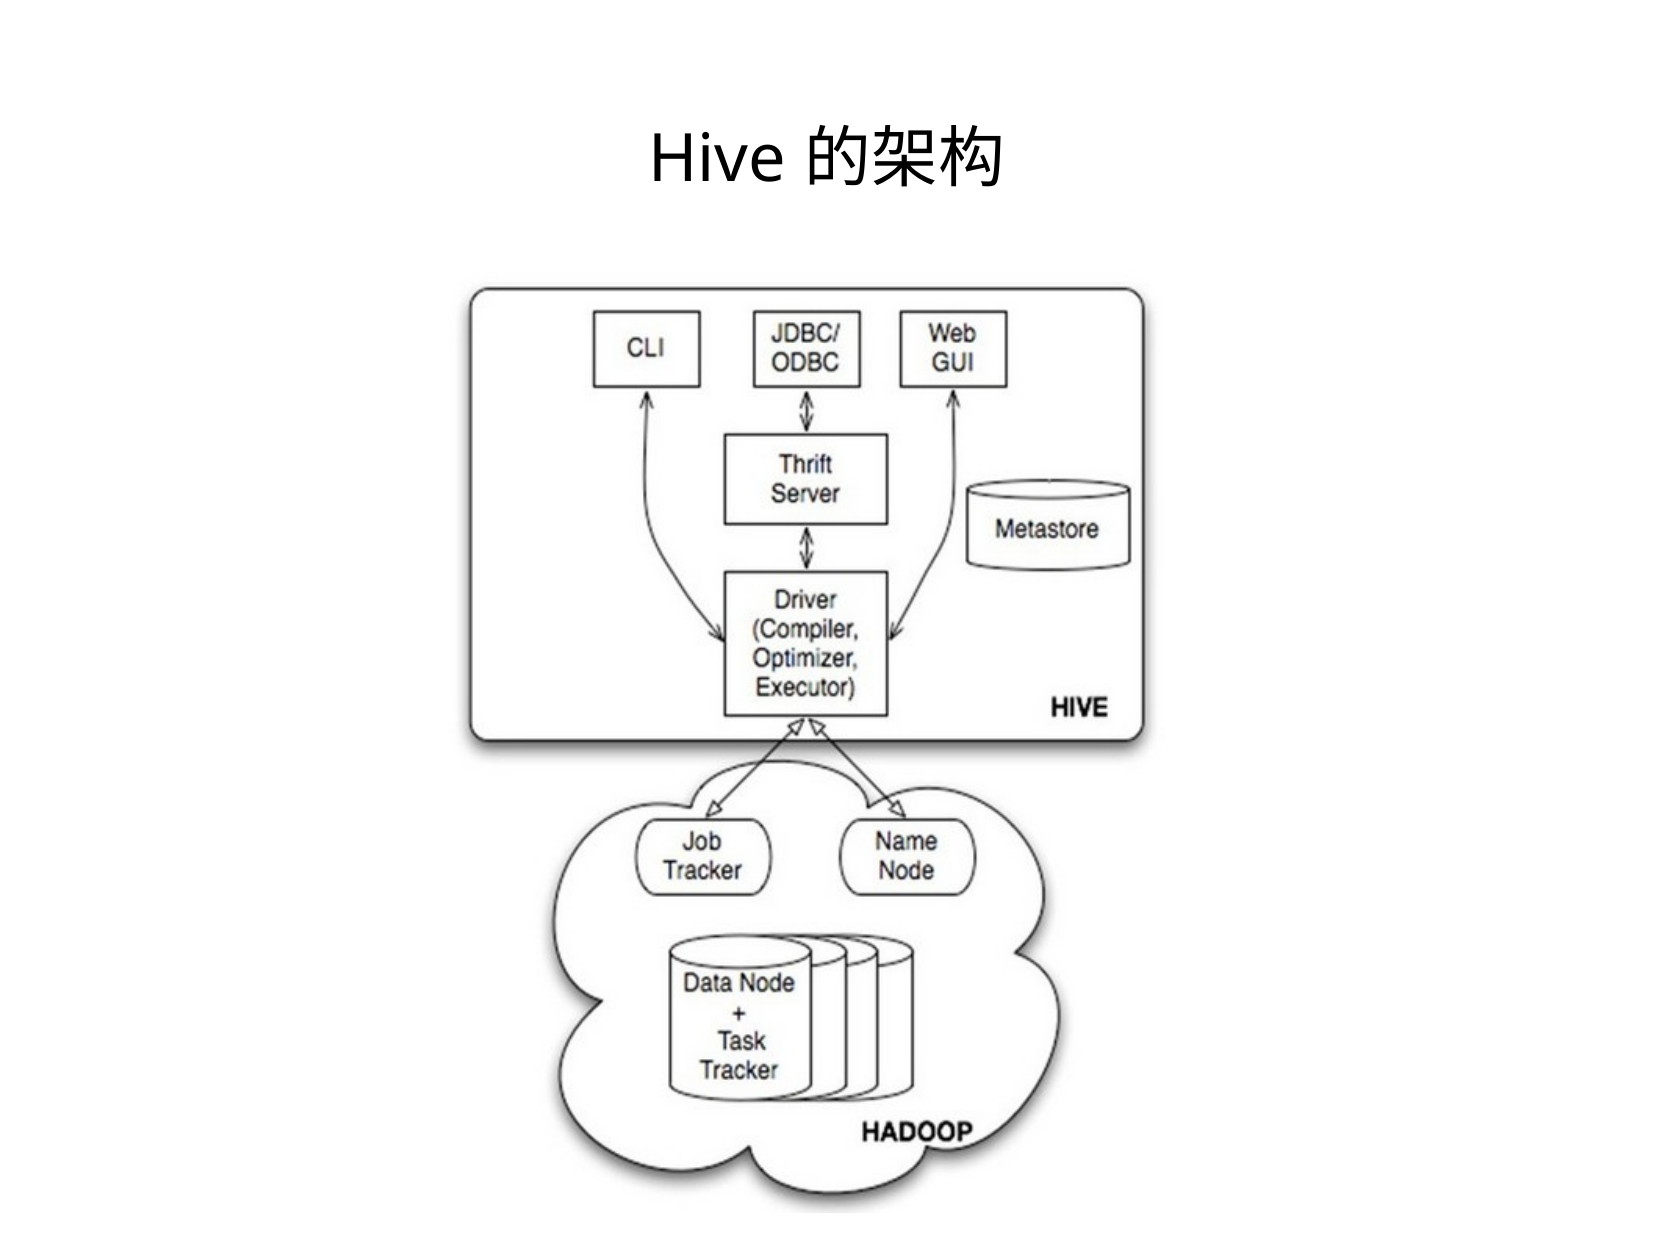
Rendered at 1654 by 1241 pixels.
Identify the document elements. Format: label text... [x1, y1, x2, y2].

title Hive的架构 [82, 49, 1571, 257]
picture [448, 271, 1166, 1213]
